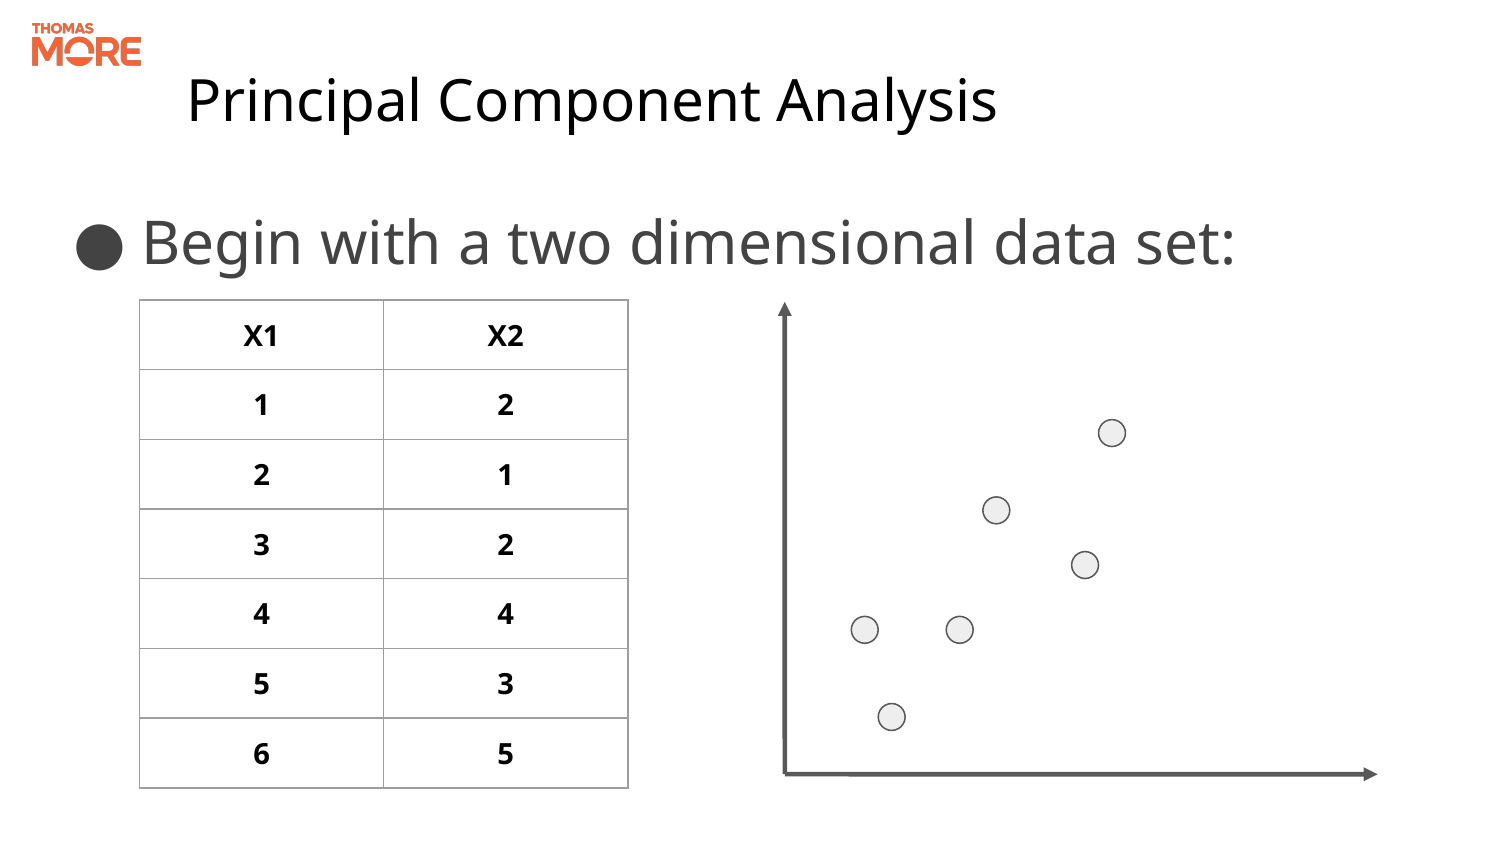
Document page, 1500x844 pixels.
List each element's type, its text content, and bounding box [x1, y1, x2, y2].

table_cell 3 [140, 510, 383, 578]
table_cell 4 [384, 579, 627, 648]
table_cell 2 [384, 510, 627, 578]
table_cell 2 [384, 370, 627, 439]
text_box [851, 616, 879, 644]
table_cell 5 [384, 719, 627, 787]
text_box [878, 703, 906, 731]
table_cell 2 [140, 440, 383, 508]
text_box [1071, 551, 1099, 579]
table_cell 1 [140, 370, 383, 439]
table_header X1 [140, 301, 383, 369]
title Principal Component Analysis [171, 48, 1449, 143]
table_cell 6 [140, 719, 383, 787]
table_header X2 [384, 301, 627, 369]
text_box [946, 616, 974, 644]
list Begin with a two dimensional data set: [51, 189, 1476, 750]
table_cell 3 [384, 649, 627, 717]
text_box [982, 496, 1010, 524]
table_cell 1 [384, 440, 627, 508]
table_cell 5 [140, 649, 383, 717]
text_box [1098, 419, 1126, 447]
picture [22, 13, 151, 76]
table_cell 4 [140, 579, 383, 648]
